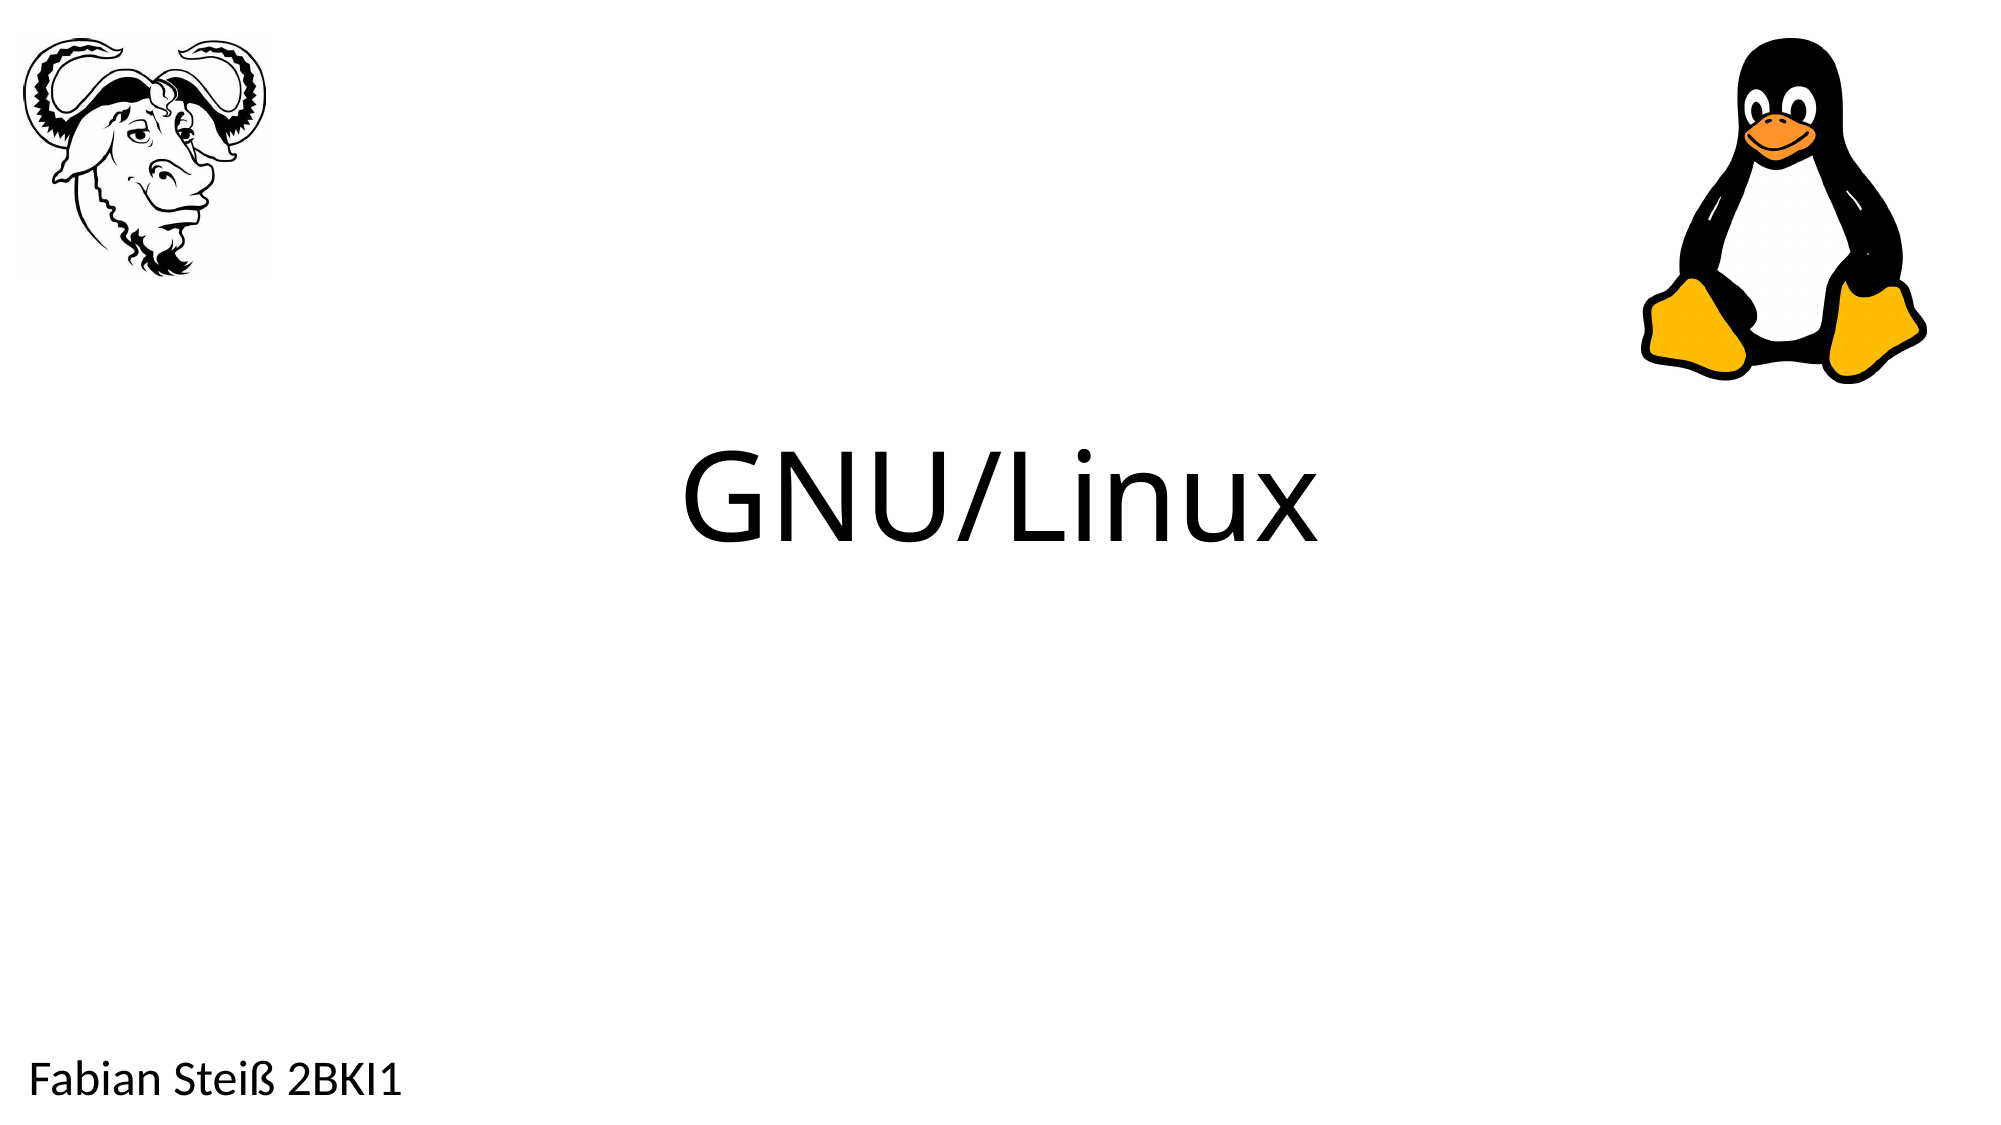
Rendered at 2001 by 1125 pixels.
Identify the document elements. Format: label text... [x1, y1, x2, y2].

subtitle Fabian Steiß 2BKI1 [0, 1044, 625, 1125]
picture [23, 38, 266, 277]
picture [1641, 38, 1927, 384]
title GNU/Linux [249, 184, 1750, 576]
